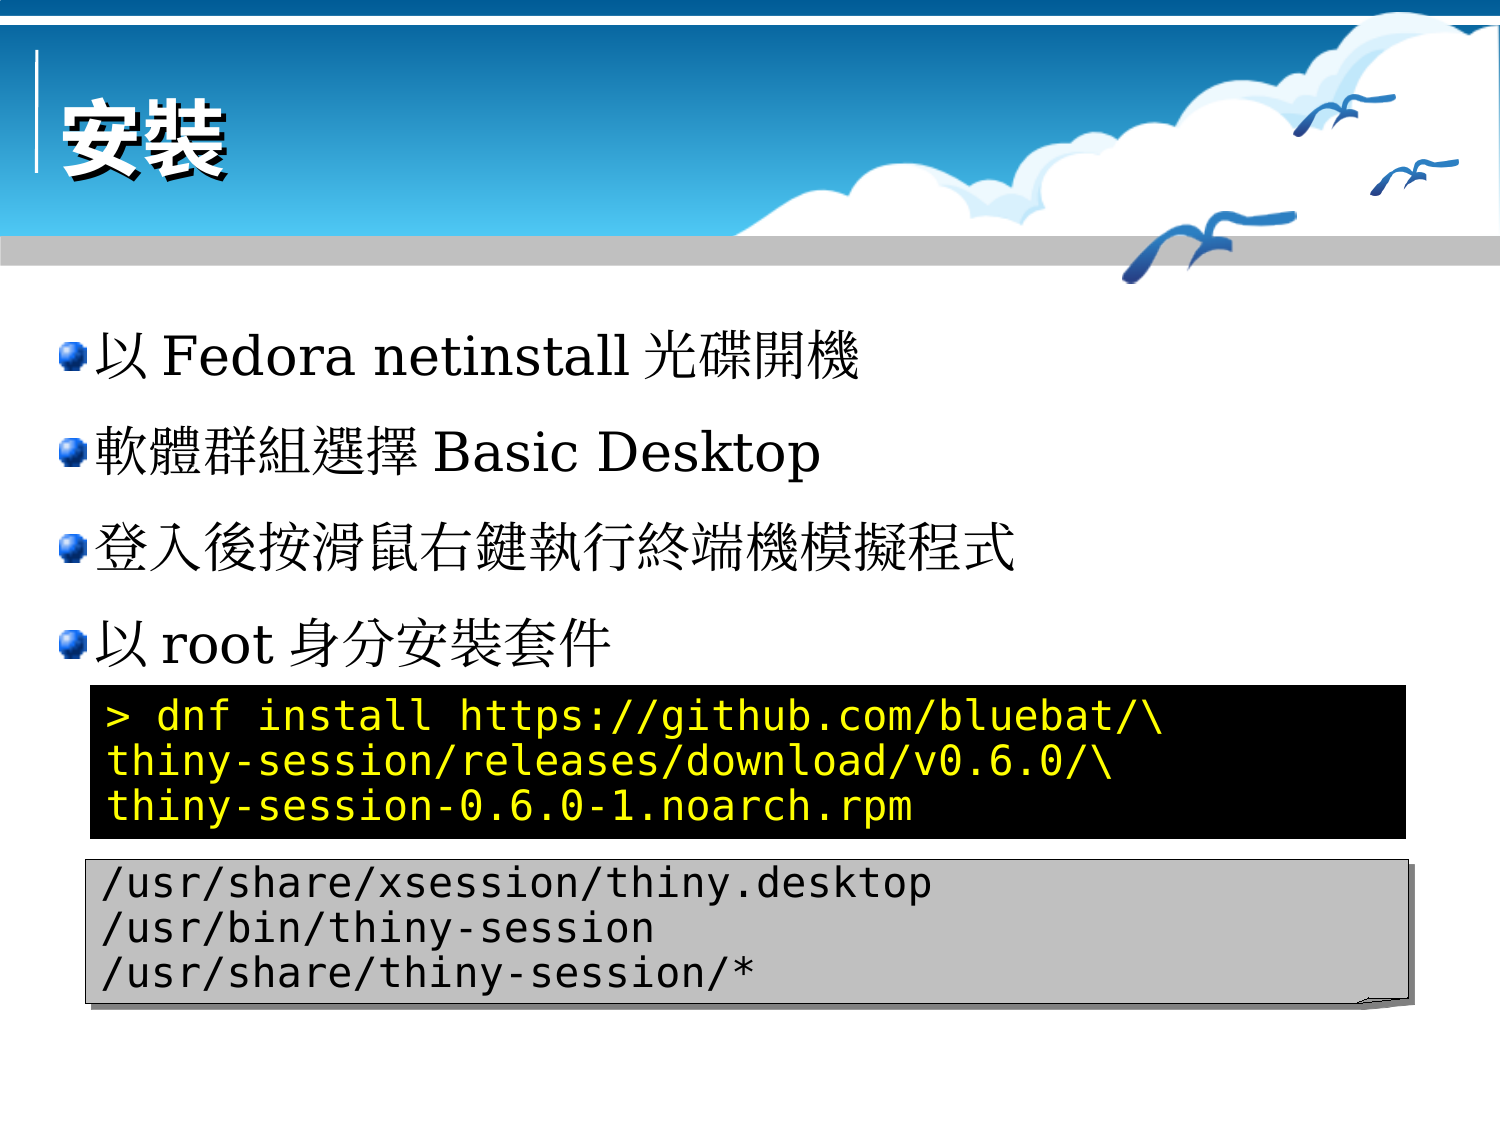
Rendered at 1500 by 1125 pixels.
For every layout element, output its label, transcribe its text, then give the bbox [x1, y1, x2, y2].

list 以Fedora netinstall光碟開機 軟體群組選擇Basic Desktop 登入後按滑鼠右鍵執行終端機模擬程式 以root身分安裝套件 [59, 324, 1447, 1105]
picture [730, 12, 1500, 284]
text_box > dnf install https://github.com/bluebat/\ thiny-session/releases/download/v0.6.0/\ thiny-session-0.6.0-1.noarch.rpm [90, 685, 1406, 839]
title 安裝 [59, 86, 1465, 186]
text_box /usr/share/xsession/thiny.desktop /usr/bin/thiny-session /usr/share/thiny-session/* [85, 859, 1409, 1004]
